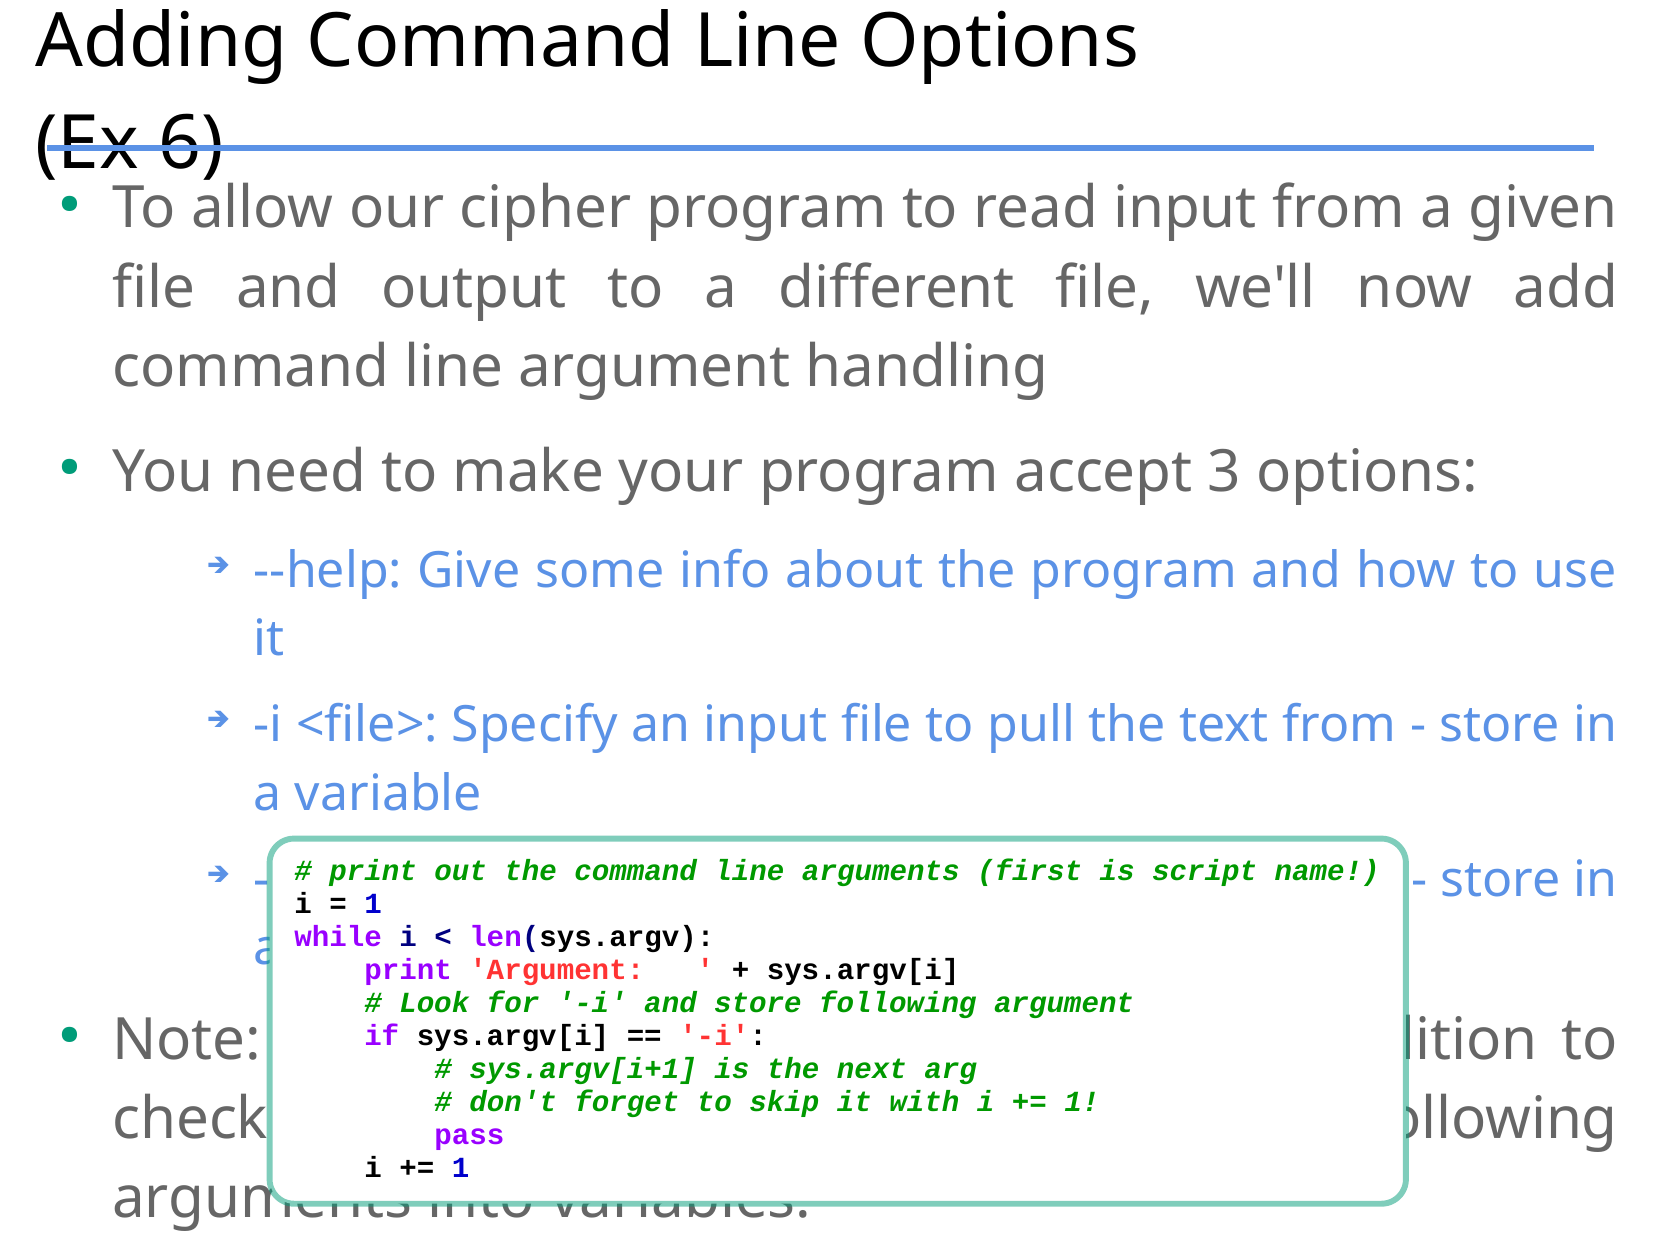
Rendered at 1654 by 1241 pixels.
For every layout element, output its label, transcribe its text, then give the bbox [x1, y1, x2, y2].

title Adding Command Line Options (Ex 6) [35, 29, 1217, 148]
text_box # print out the command line arguments (first is script name!) i = 1 while i < len(sys.argv): print 'Argument: ' + sys.argv[i] # Look for '-i' and store following argument if sys.argv[i] == '-i': # sys.argv[i+1] is the next arg # don't forget to skip it with i += 1! pass i += 1 [269, 838, 1406, 1204]
list To allow our cipher program to read input from a given file and output to a different file, we'll now add command line argument handling You need to make your program accept 3 options: --help: Give some info about the program and how to use it -i <file>: Specify an input file to pull the text from - store in a variable -o <file>: Specify an output file to save the text to - store in a variable Note: To do the input and output files, in addition to checking for the flag, you need to save the following arguments into variables: [41, 165, 1619, 1241]
